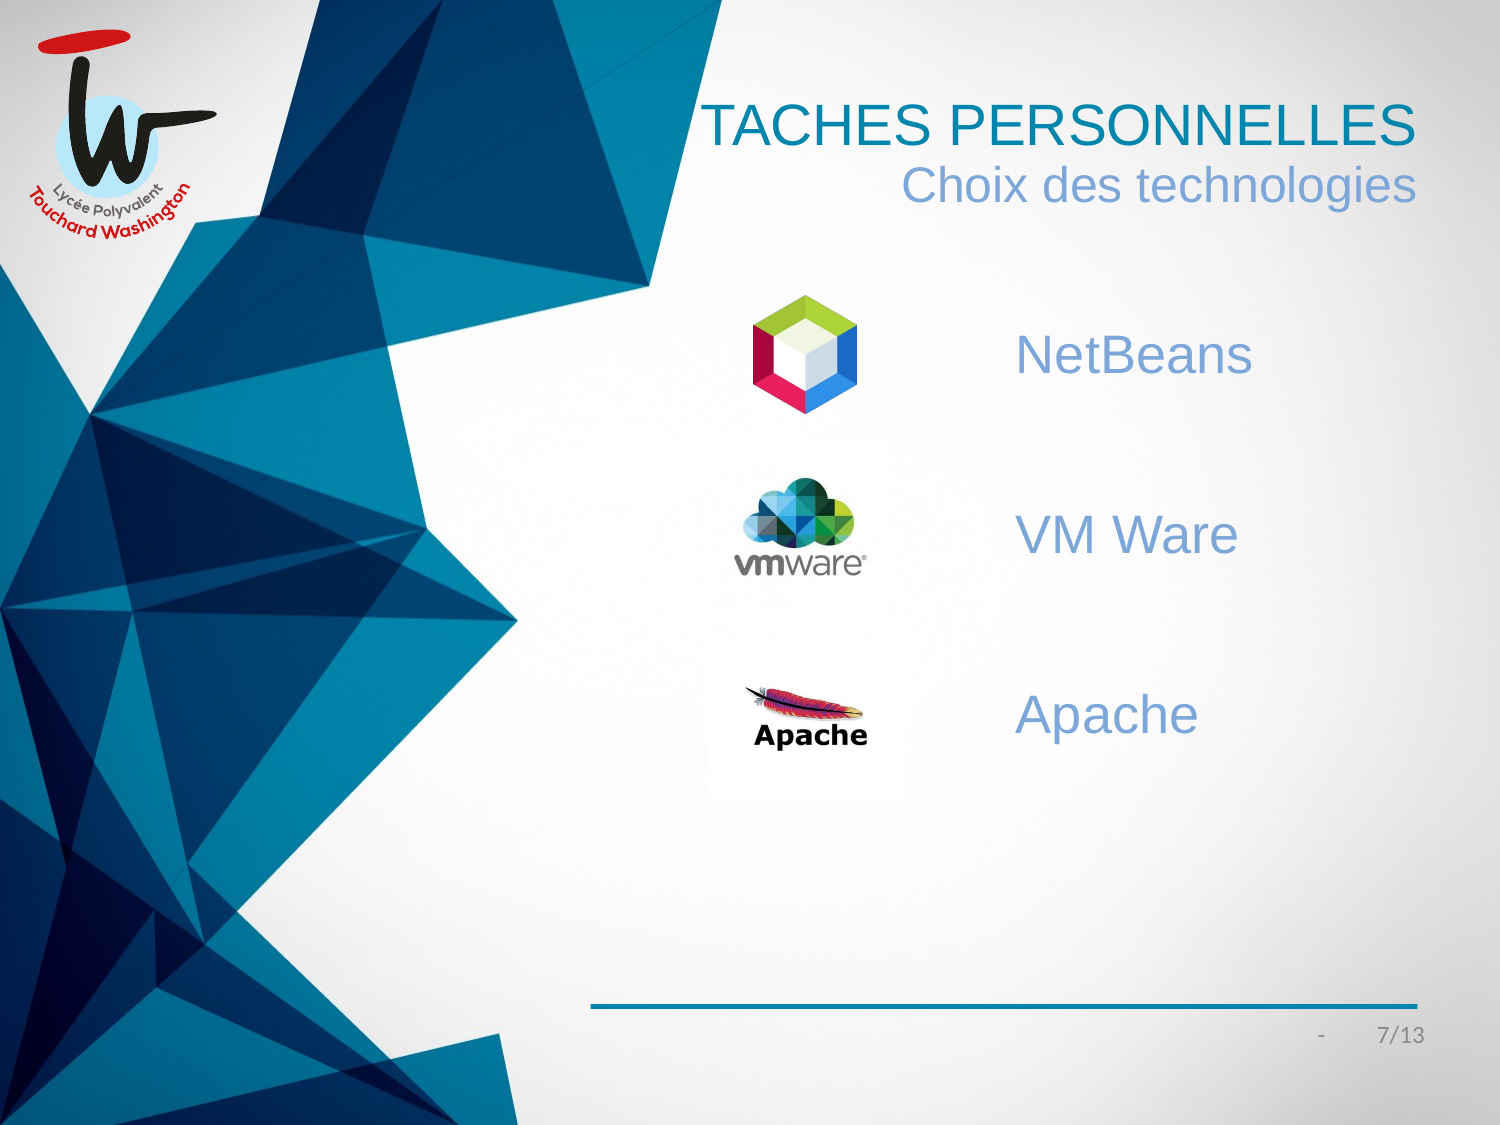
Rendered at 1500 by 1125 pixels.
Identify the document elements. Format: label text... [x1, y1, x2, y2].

title TACHES PERSONNELLES Choix des technologies [679, 59, 1418, 247]
list NetBeans VM Ware Apache [944, 324, 1425, 998]
picture [0, 0, 1500, 1125]
